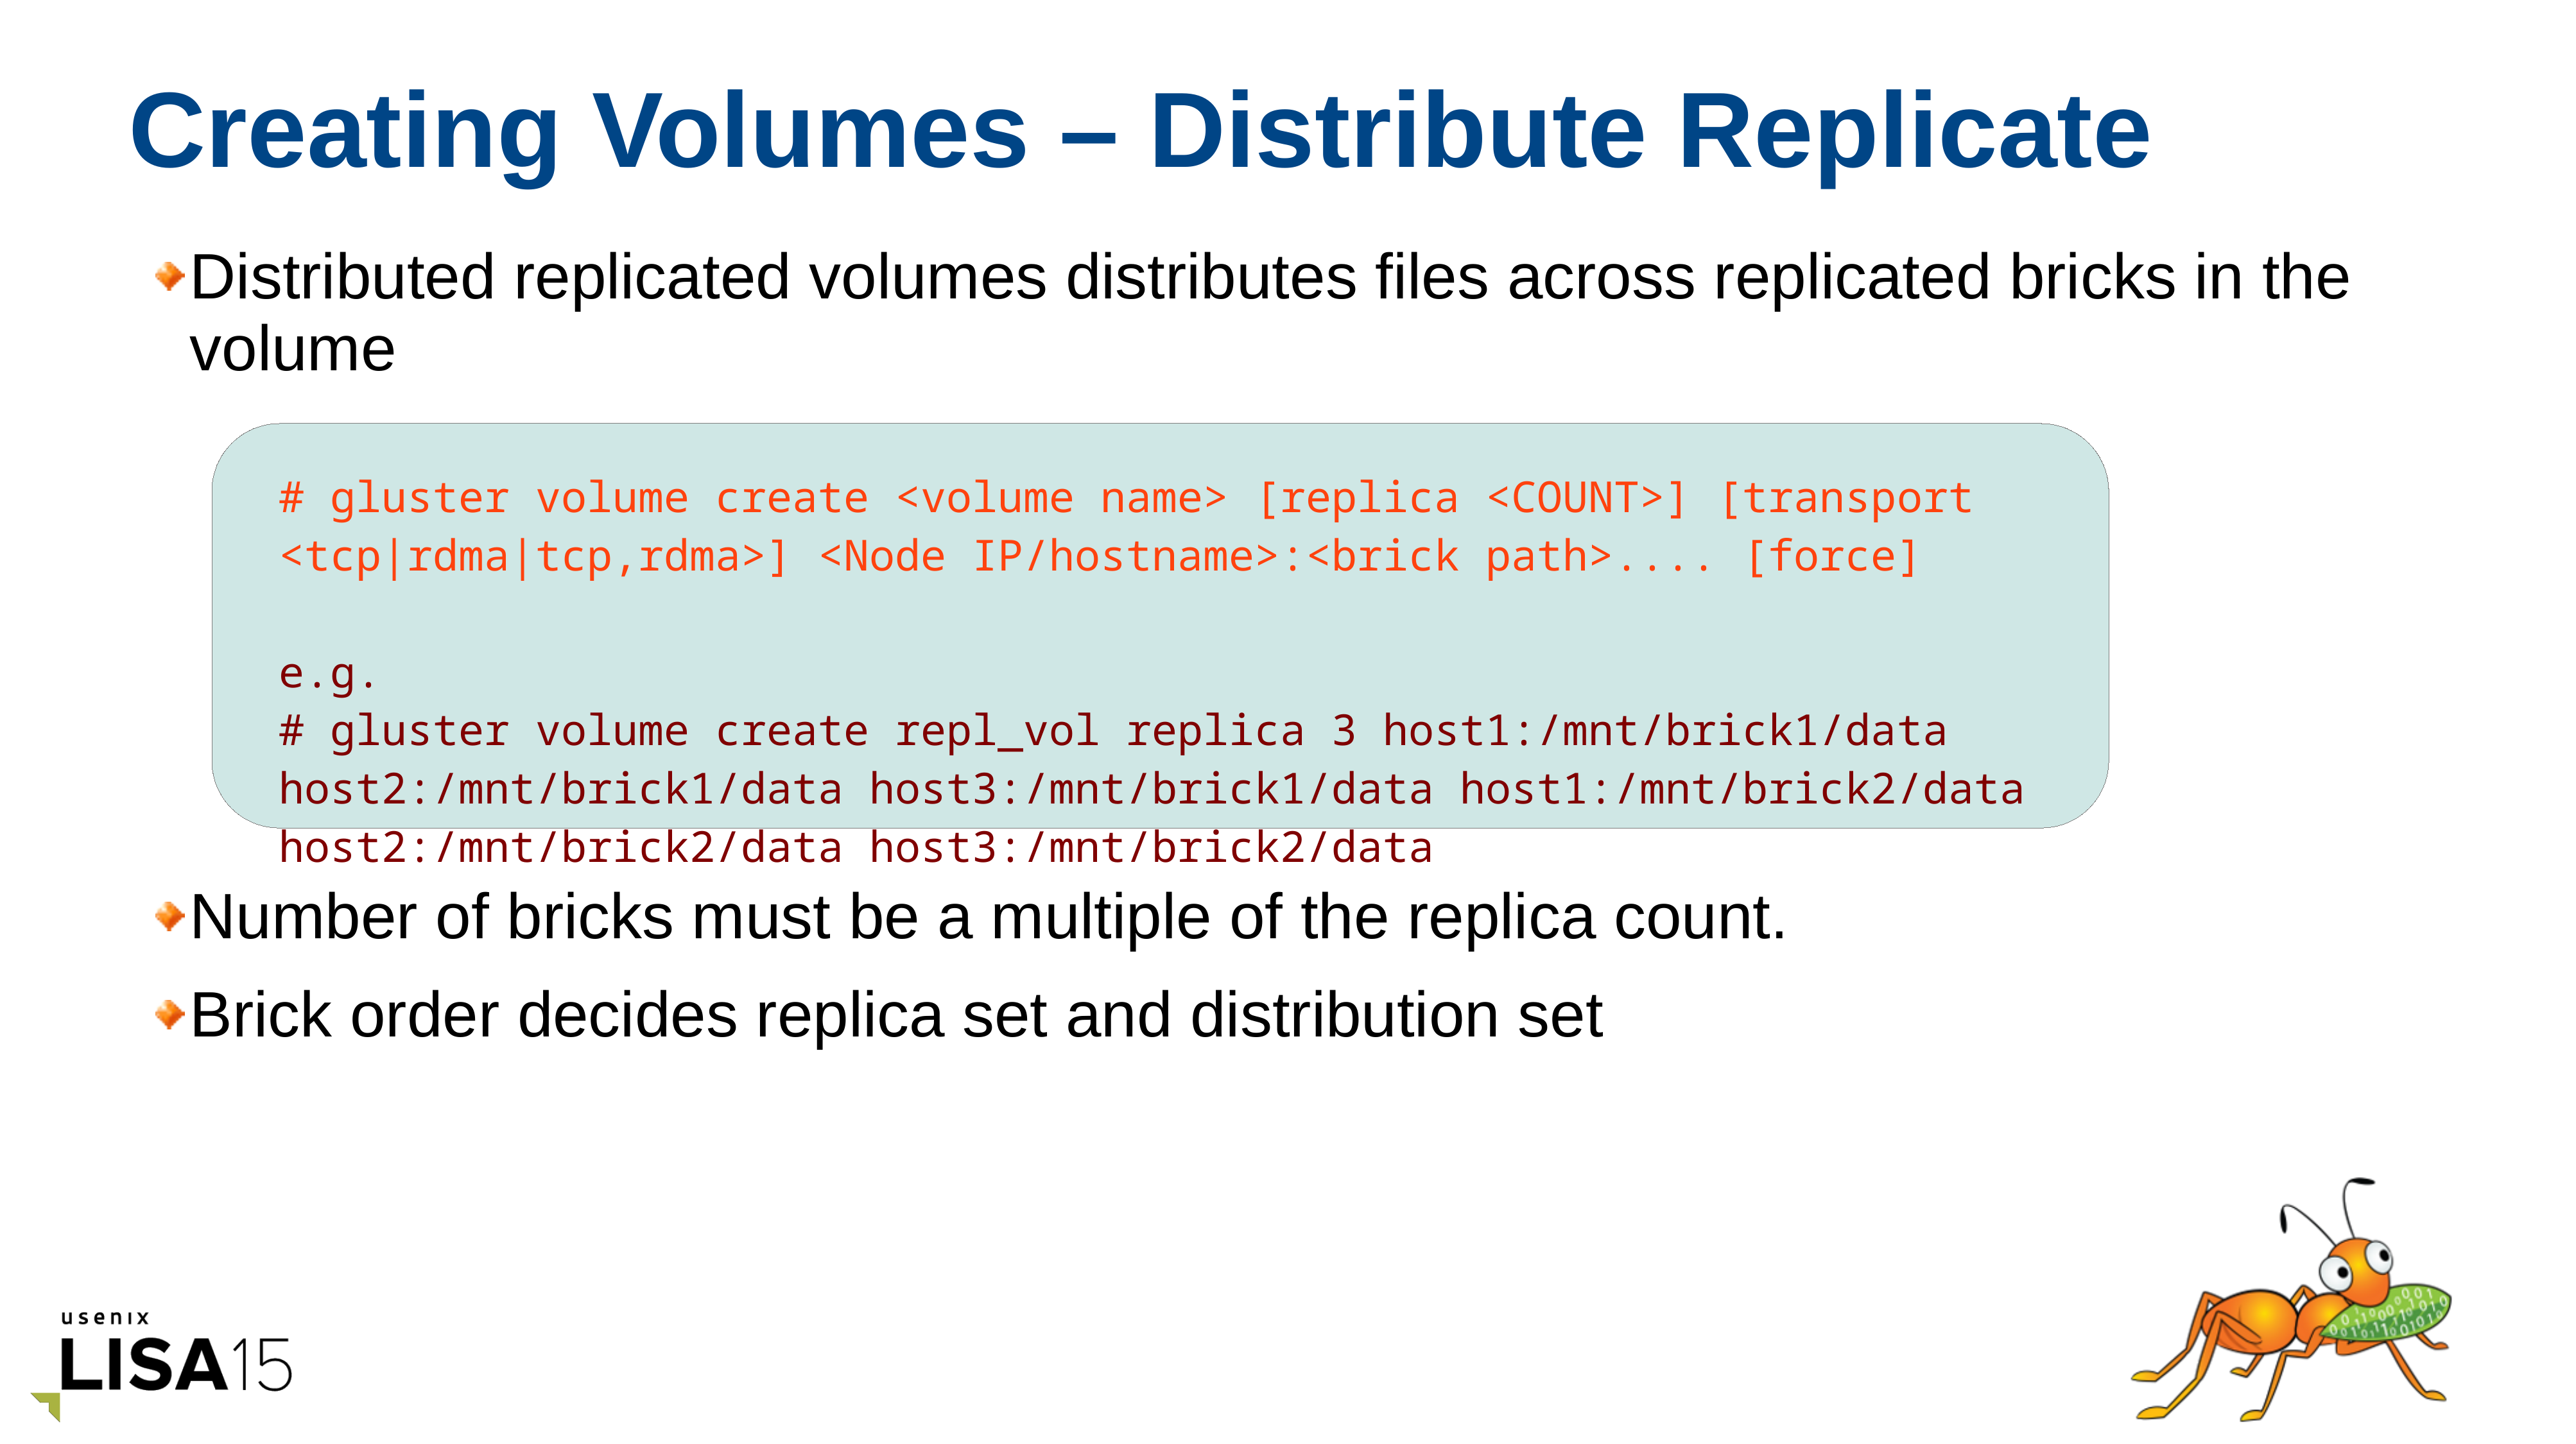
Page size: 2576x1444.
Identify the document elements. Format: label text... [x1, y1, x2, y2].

text_box [212, 423, 2109, 829]
list Distributed replicated volumes distributes files across replicated bricks in the volume Number of bricks must be a multiple of the replica count. Brick order decides replica set and distribution set [144, 240, 2463, 1079]
text_box [1955, 106, 2427, 151]
picture [9, 1289, 309, 1437]
text_box # gluster volume create <volume name> [replica <COUNT>] [transport <tcp|rdma|tcp,rdma>] <Node IP/hostname>:<brick path>.... [force] e.g. # gluster volume create repl_vol replica 3 host1:/mnt/brick1/data host2:/mnt/brick1/data host3:/mnt/brick1/data host1:/mnt/brick2/data host2:/mnt/brick2/data host3:/mnt/brick2/data [270, 462, 2071, 821]
picture [2127, 1175, 2456, 1425]
title Creating Volumes – Distribute Replicate [128, 57, 2447, 203]
